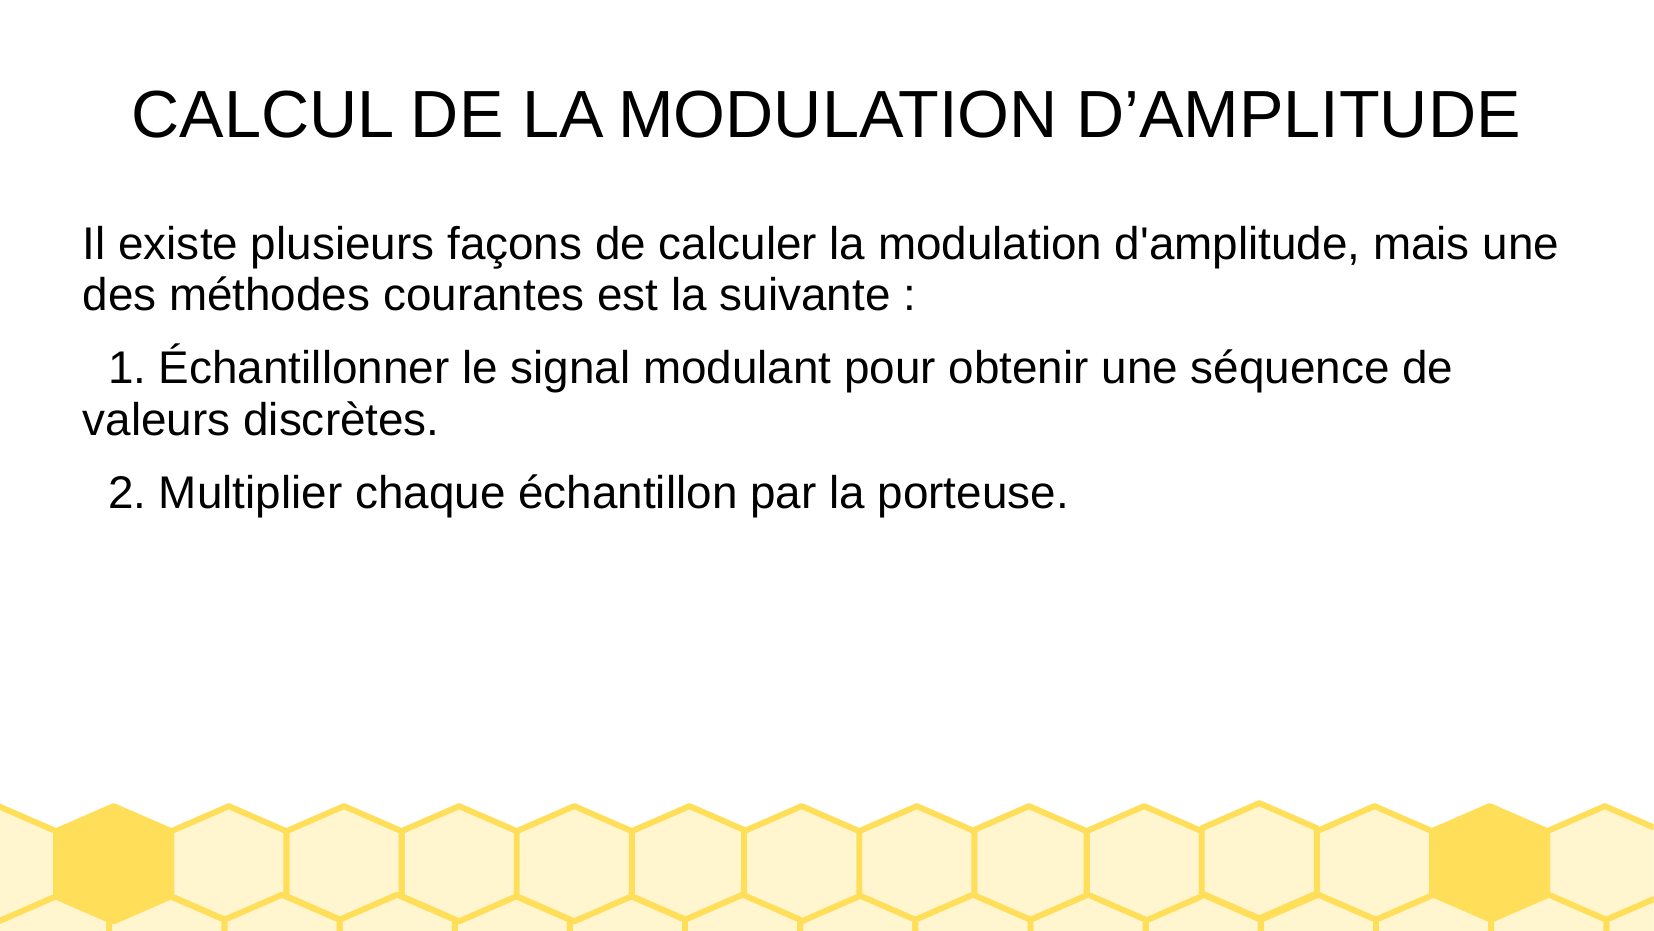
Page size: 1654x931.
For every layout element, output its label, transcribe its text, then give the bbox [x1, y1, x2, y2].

list Il existe plusieurs façons de calculer la modulation d'amplitude, mais une des méthodes courantes est la suivante : 1. Échantillonner le signal modulant pour obtenir une séquence de valeurs discrètes. 2. Multiplier chaque échantillon par la porteuse. [82, 217, 1571, 758]
title CALCUL DE LA MODULATION D’AMPLITUDE [82, 37, 1571, 193]
